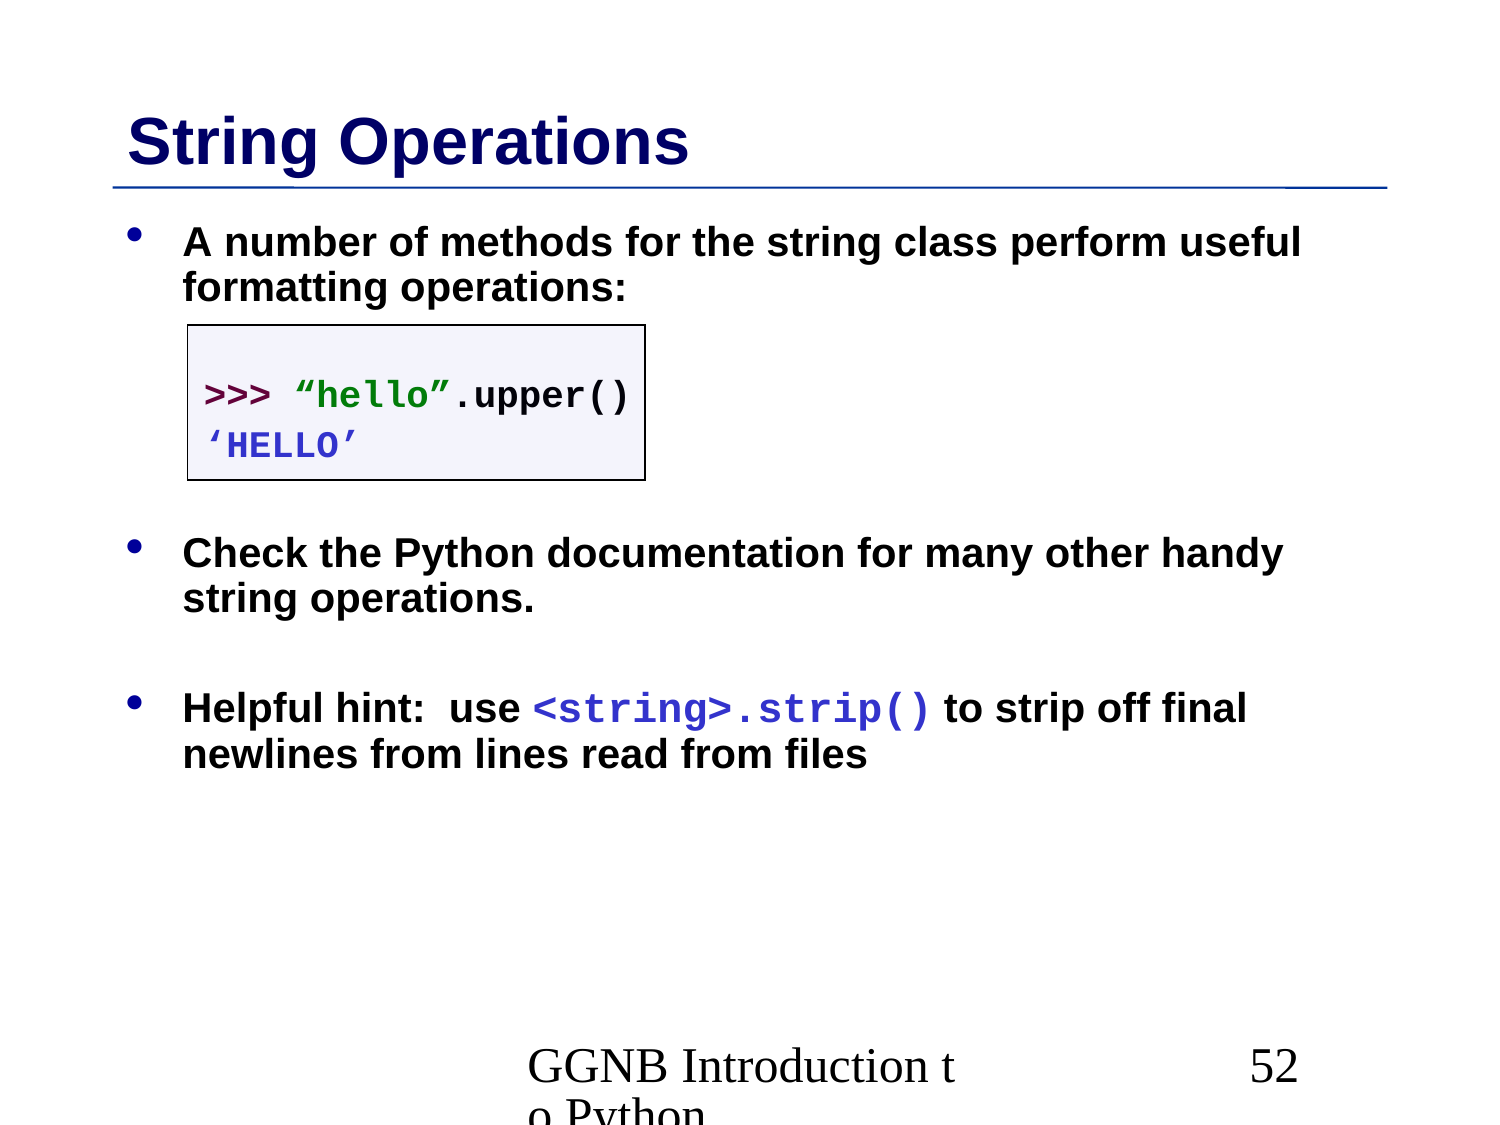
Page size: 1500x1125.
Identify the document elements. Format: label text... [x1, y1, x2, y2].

text_box [187, 324, 645, 480]
title String Operations [112, 89, 1388, 185]
list A number of methods for the string class perform useful formatting operations: >>> “hello”.upper() ‘HELLO’ Check the Python documentation for many other handy string operations. Helpful hint: use <string>.strip() to strip off final newlines from lines read from files [112, 212, 1388, 963]
